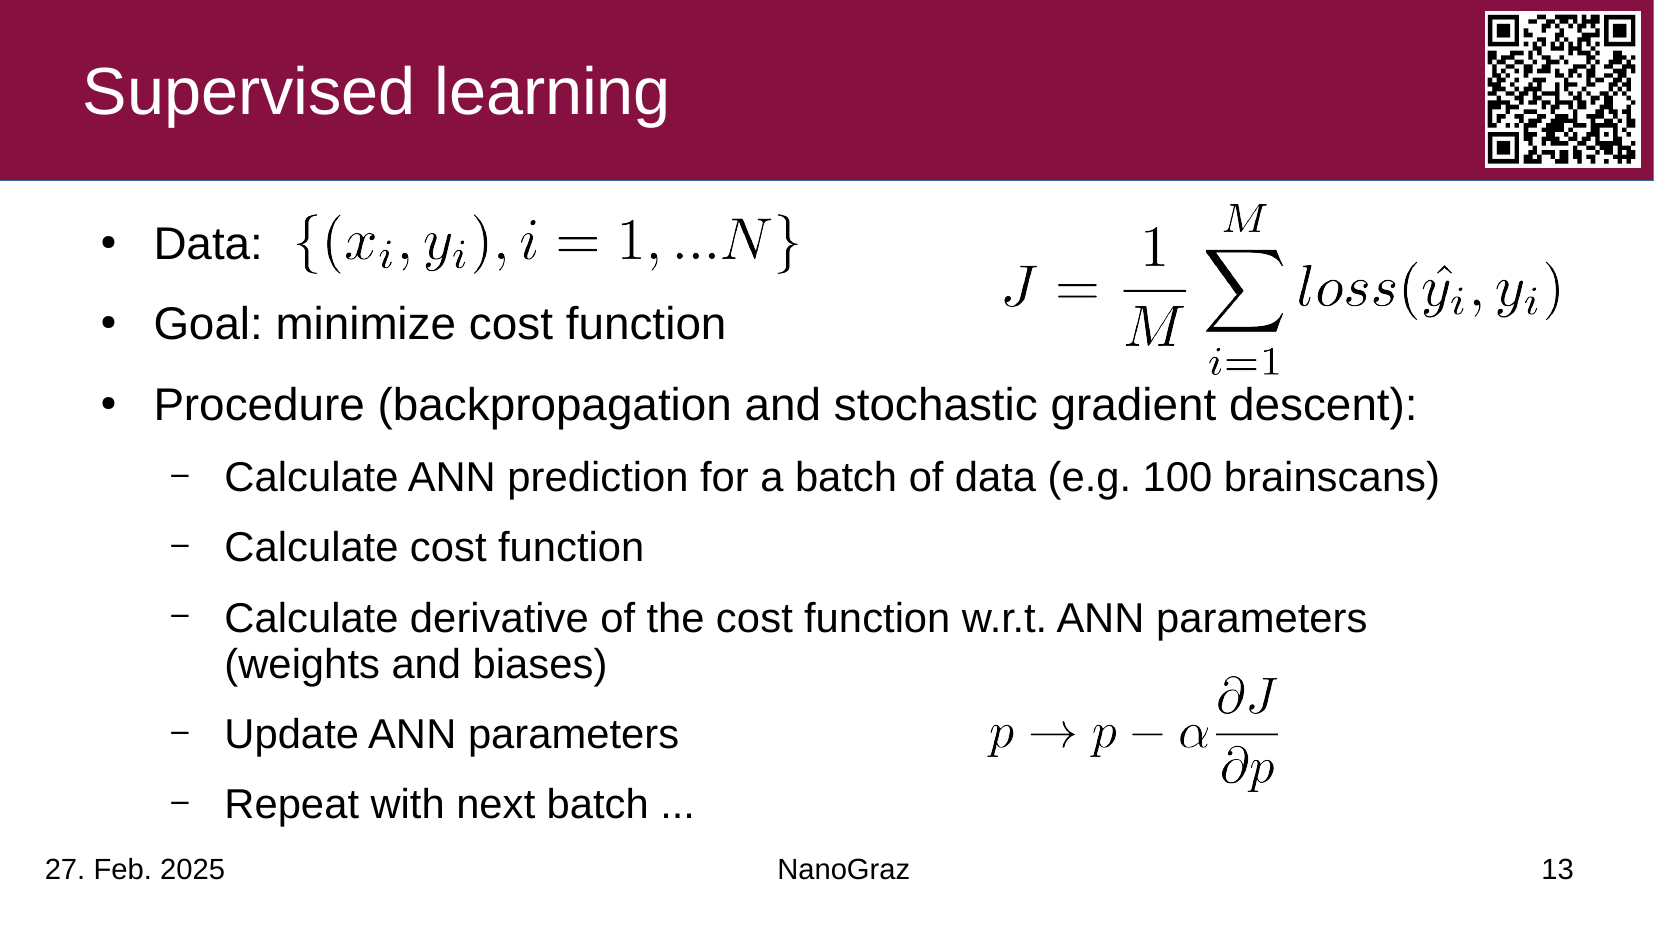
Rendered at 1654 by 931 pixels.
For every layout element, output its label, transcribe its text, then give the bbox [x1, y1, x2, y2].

picture [1485, 11, 1641, 168]
picture [987, 676, 1278, 792]
title Supervised learning [82, 13, 1571, 169]
picture [296, 214, 798, 274]
list Data: Goal: minimize cost function Procedure (backpropagation and stochastic gradient descent): Calculate ANN prediction for a batch of data (e.g. 100 brainscans) Calculate cost function Calculate derivative of the cost function w.r.t. ANN parameters (weights and biases) Update ANN parameters Repeat with next batch ... [82, 217, 1571, 931]
picture [1004, 204, 1559, 376]
